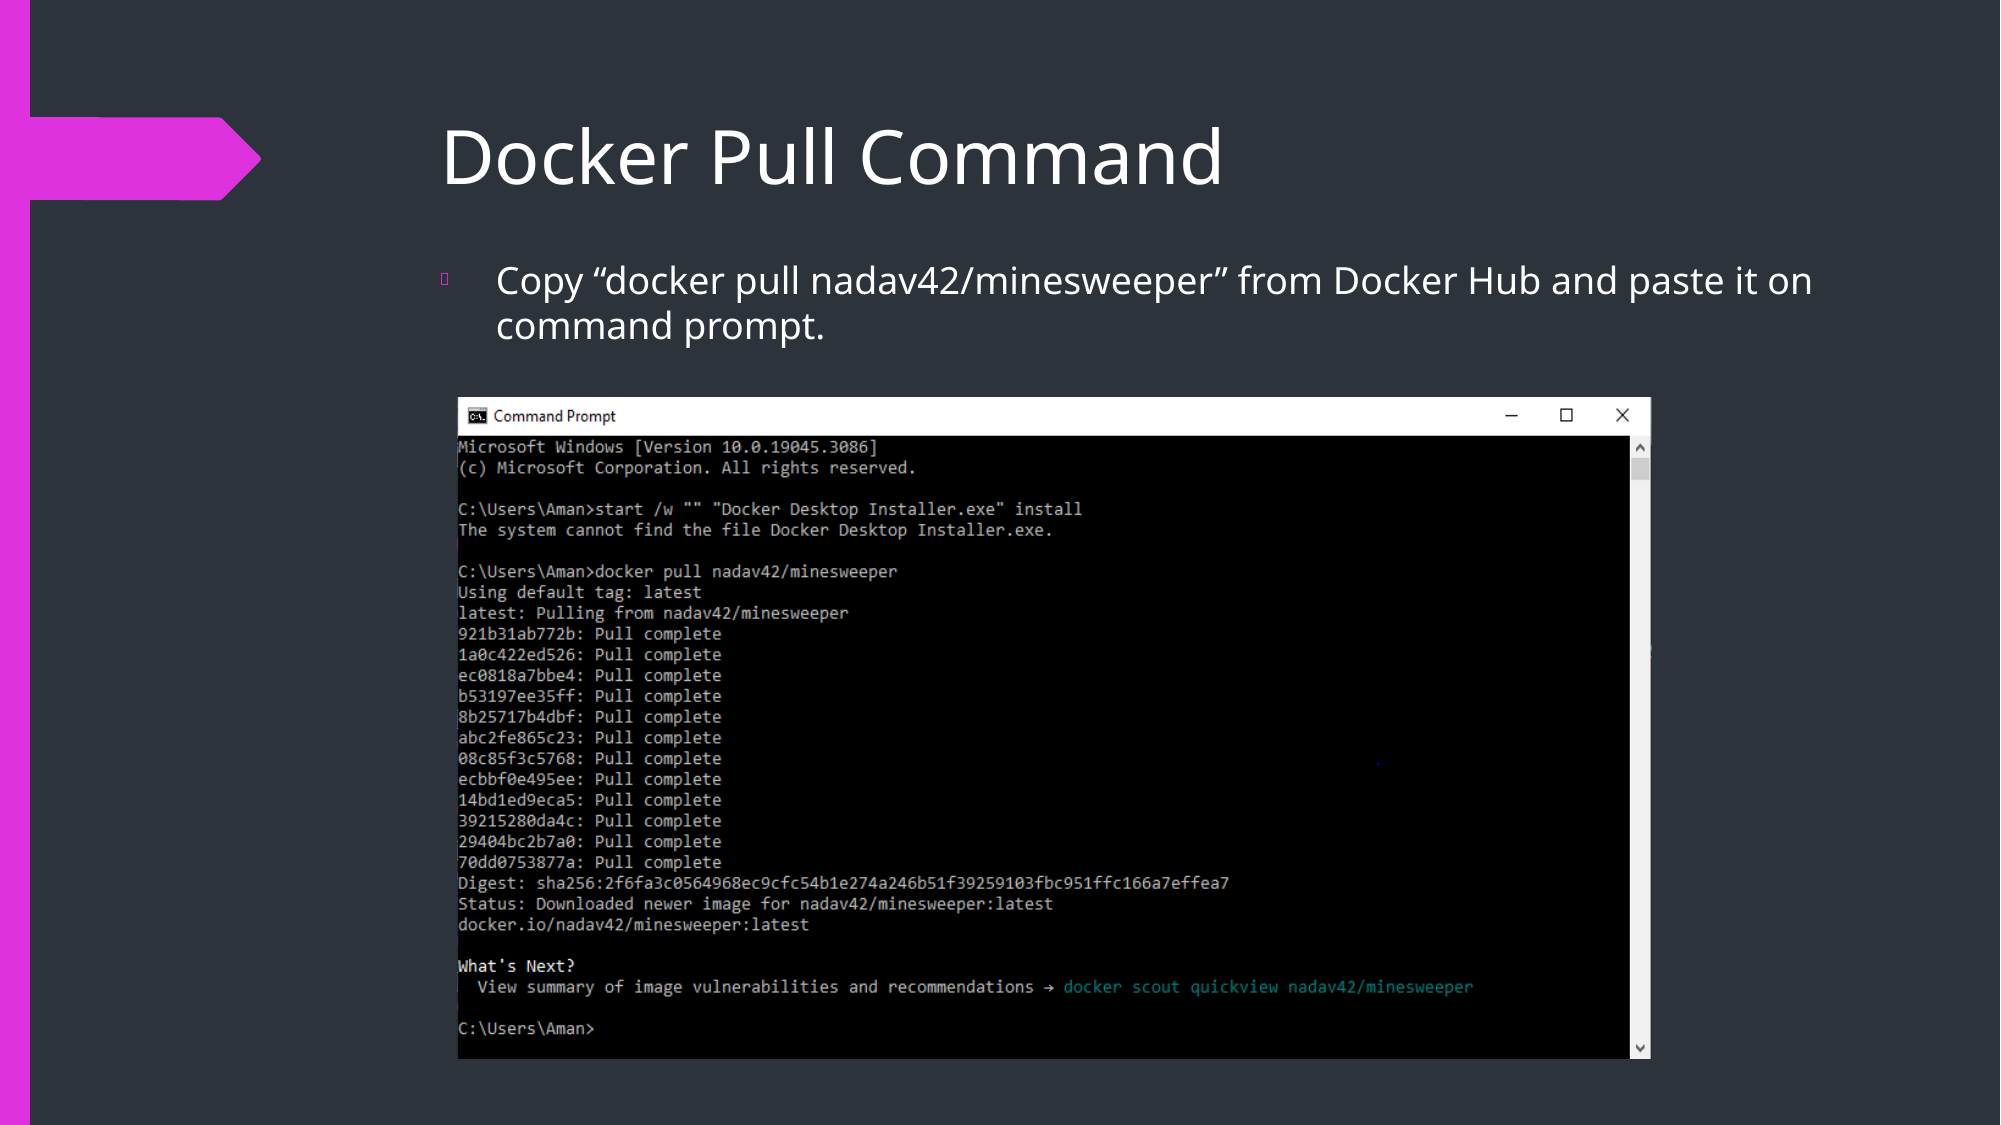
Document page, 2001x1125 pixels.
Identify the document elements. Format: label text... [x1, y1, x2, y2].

picture [457, 397, 1652, 1059]
list Copy “docker pull nadav42/minesweeper” from Docker Hub and paste it on command prompt. [424, 249, 1888, 970]
title Docker Pull Command [425, 102, 1888, 241]
